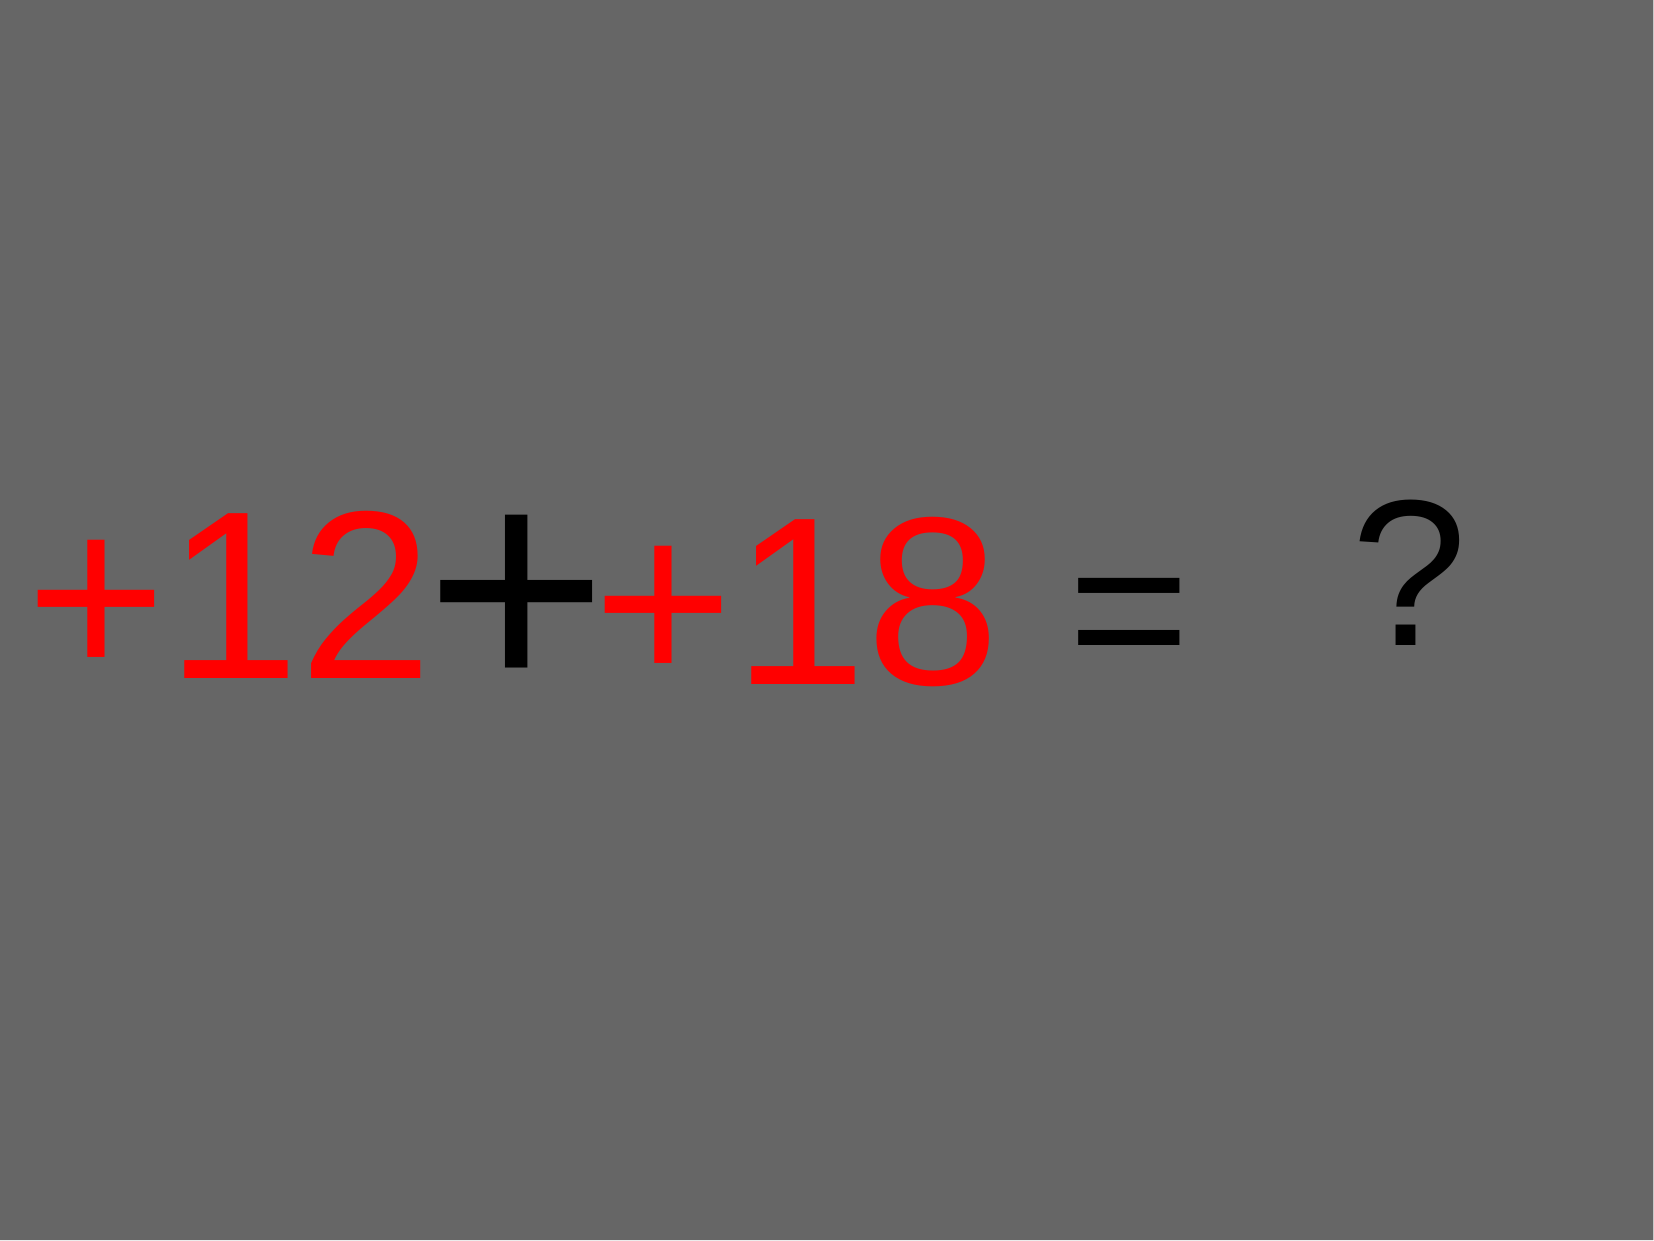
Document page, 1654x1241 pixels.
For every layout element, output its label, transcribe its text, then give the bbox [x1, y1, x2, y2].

text_box ? [1337, 449, 1489, 697]
text_box [0, 0, 1654, 1241]
text_box + [410, 405, 623, 770]
text_box = [1111, 484, 1205, 733]
text_box +18 [578, 460, 1111, 743]
text_box +12 [11, 454, 544, 738]
